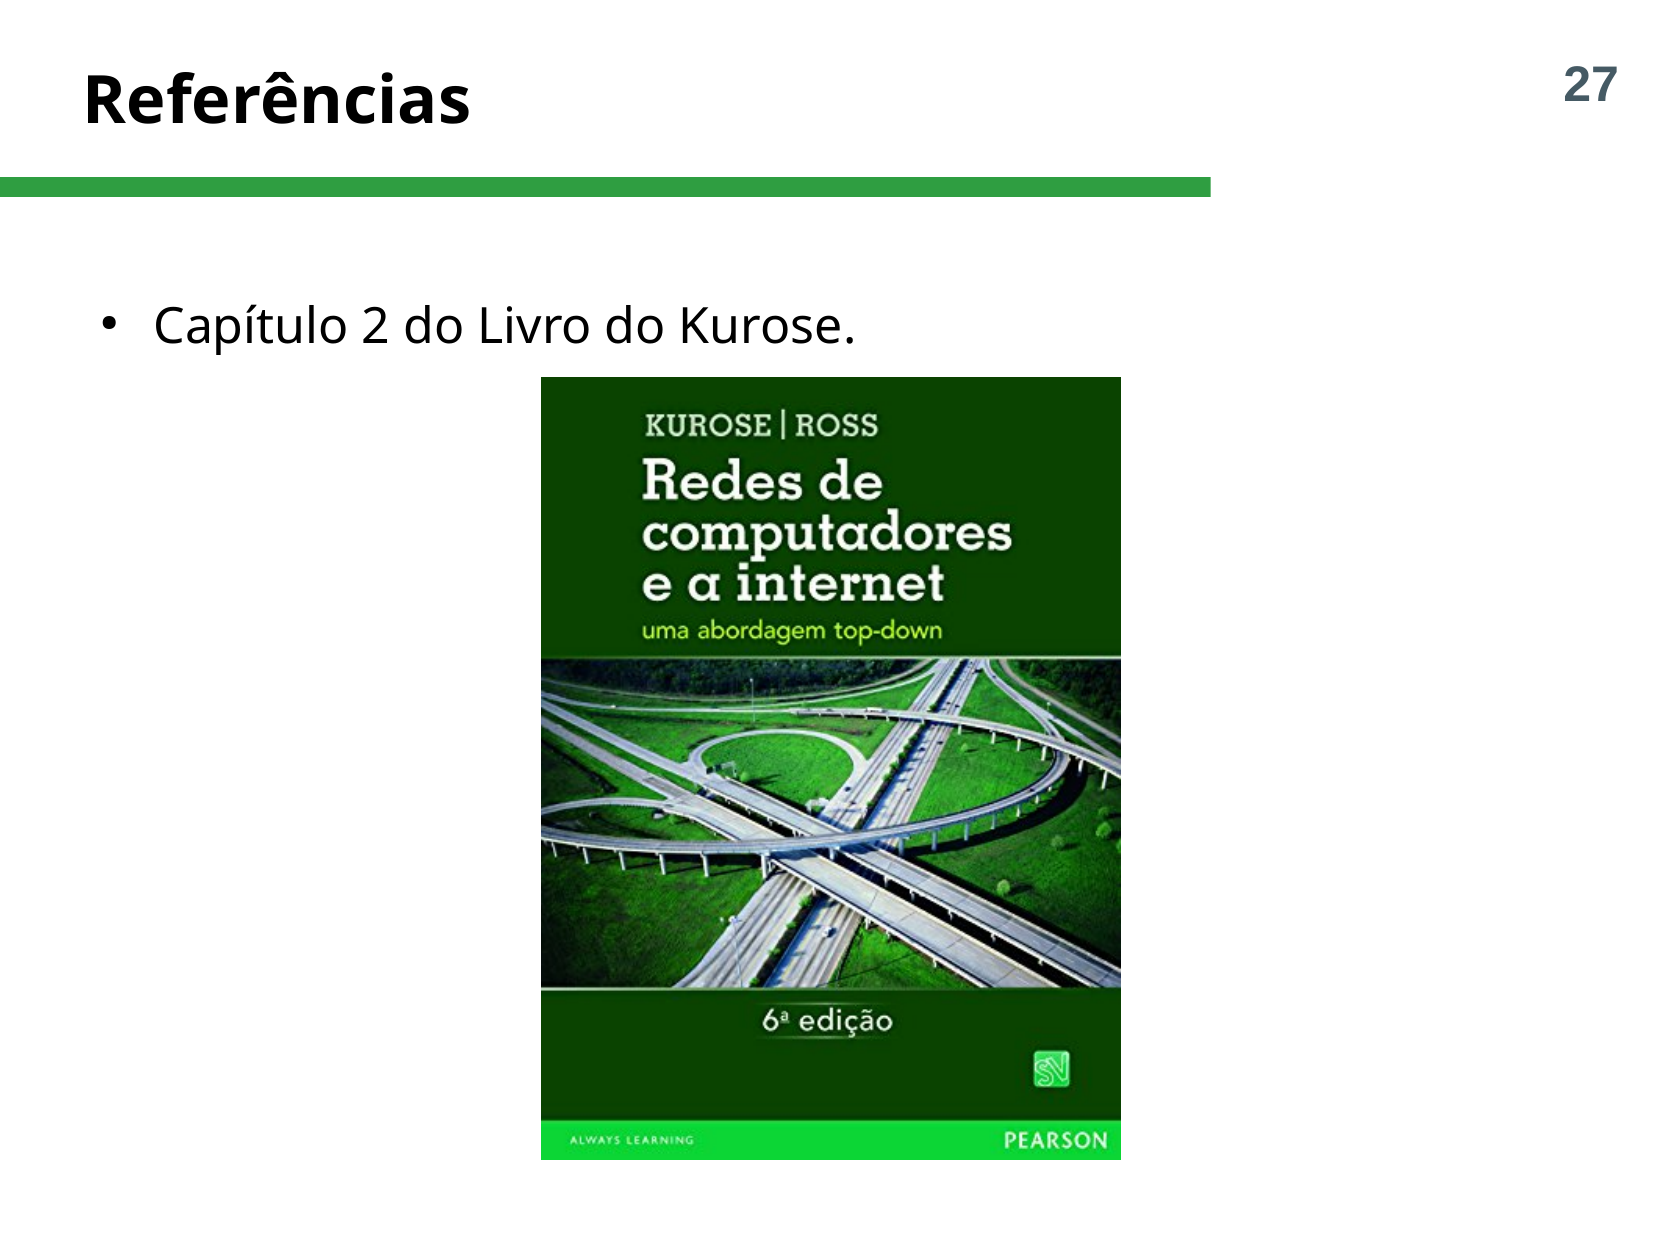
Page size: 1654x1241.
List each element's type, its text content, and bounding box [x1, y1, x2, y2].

list Capítulo 2 do Livro do Kurose. [82, 290, 1571, 1216]
title Referências [82, 0, 1152, 202]
picture [541, 377, 1121, 1160]
